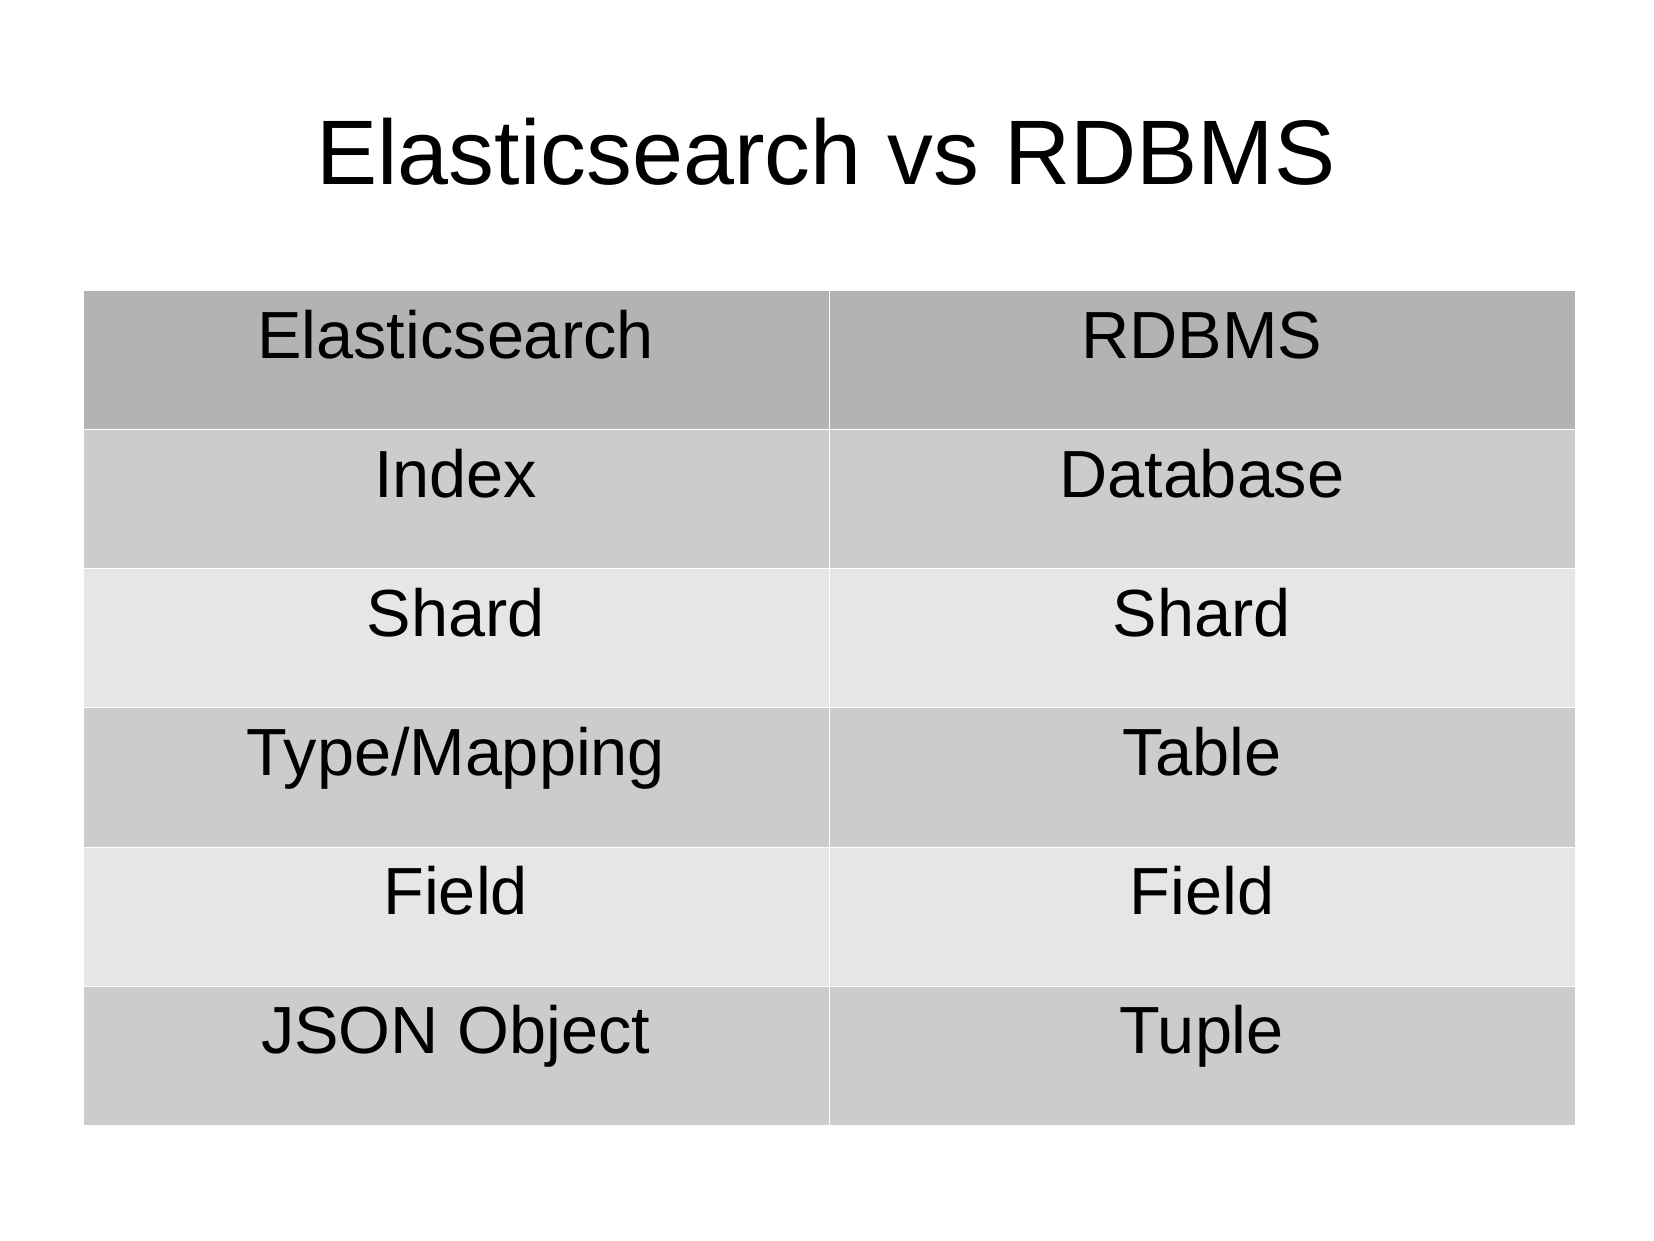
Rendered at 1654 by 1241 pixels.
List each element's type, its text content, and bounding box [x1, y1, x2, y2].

table_cell Shard [84, 569, 829, 707]
table_header RDBMS [830, 291, 1575, 429]
table_cell Shard [830, 569, 1575, 707]
table_cell Field [830, 848, 1575, 986]
table_cell Field [84, 848, 829, 986]
title Elasticsearch vs RDBMS [82, 49, 1571, 257]
table_cell Tuple [830, 987, 1575, 1125]
table_cell Index [84, 430, 829, 568]
table_header Elasticsearch [84, 291, 829, 429]
table_cell Type/Mapping [84, 708, 829, 847]
table_cell JSON Object [84, 987, 829, 1125]
table_cell Database [830, 430, 1575, 568]
table_cell Table [830, 708, 1575, 847]
